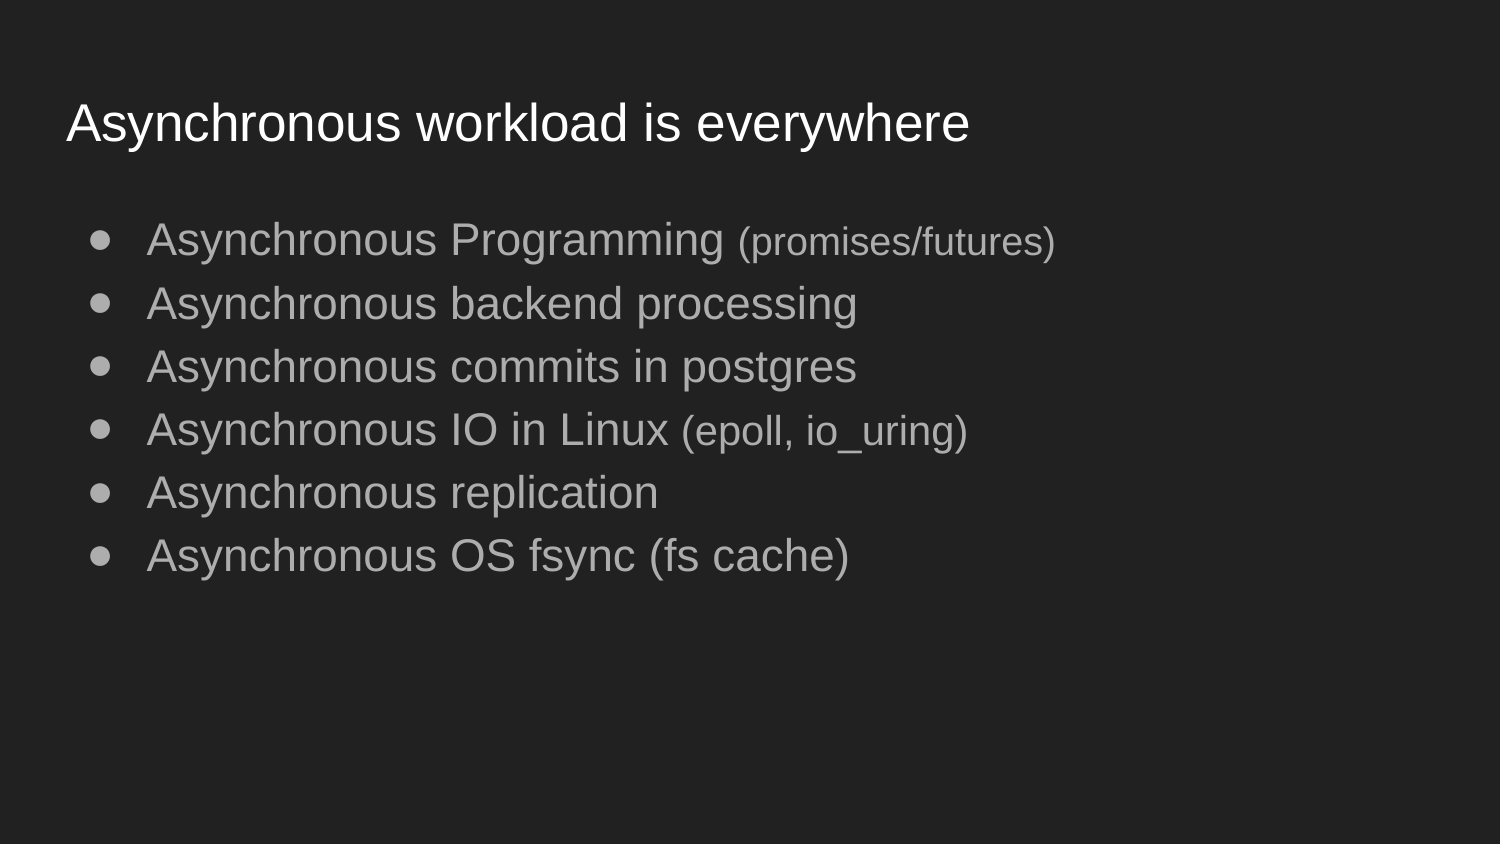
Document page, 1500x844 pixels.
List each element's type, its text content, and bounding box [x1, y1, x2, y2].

list Asynchronous Programming (promises/futures) Asynchronous backend processing Asynchronous commits in postgres Asynchronous IO in Linux (epoll, io_uring) Asynchronous replication Asynchronous OS fsync (fs cache) [56, 186, 1083, 732]
title Asynchronous workload is everywhere [51, 72, 1449, 167]
